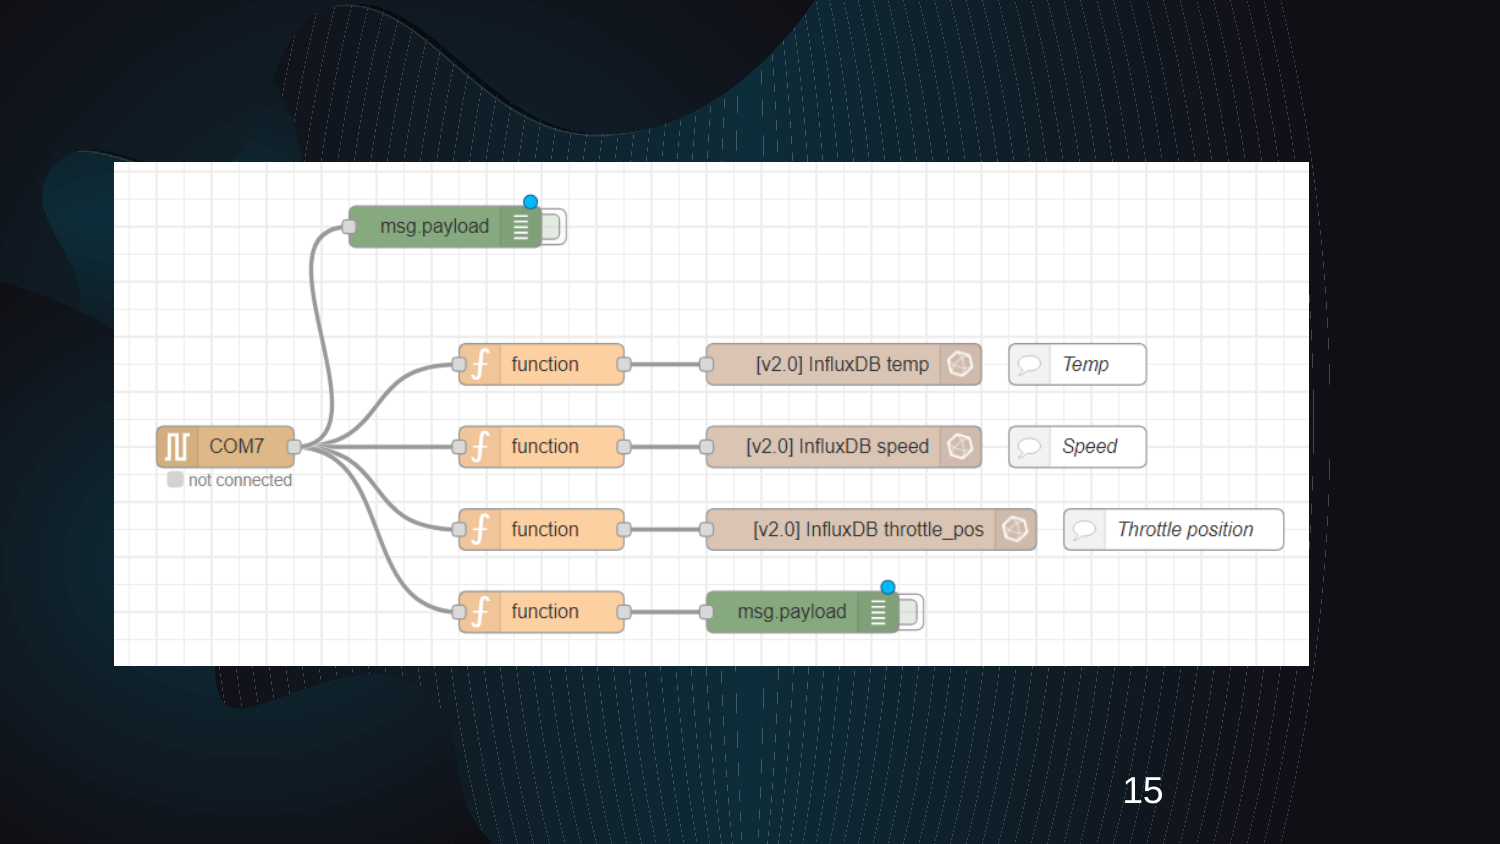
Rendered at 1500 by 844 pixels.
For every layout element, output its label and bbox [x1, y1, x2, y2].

picture [114, 162, 1309, 666]
